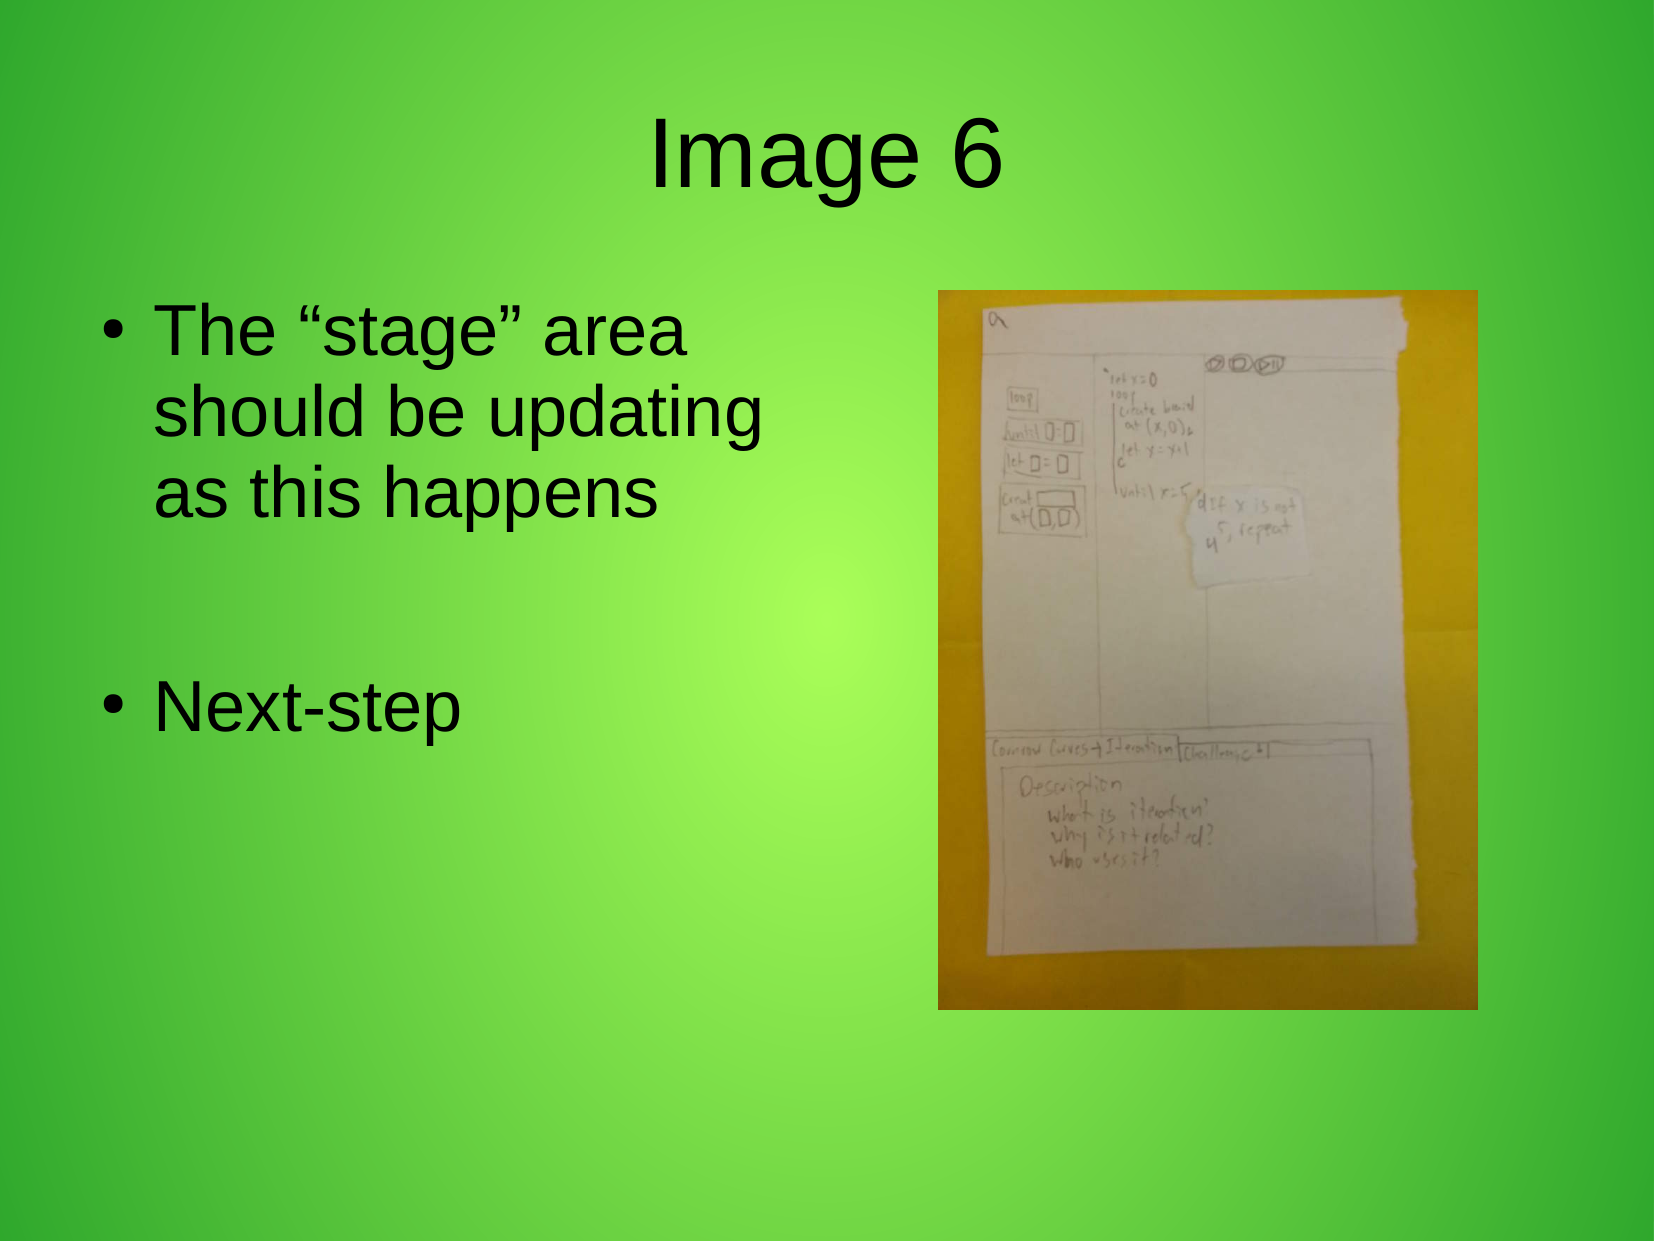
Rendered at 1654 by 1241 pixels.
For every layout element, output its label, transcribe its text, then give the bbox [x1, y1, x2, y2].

picture [938, 290, 1478, 1010]
list The “stage” area should be updating as this happens [82, 290, 809, 634]
title Image 6 [82, 49, 1571, 257]
list Next-step [82, 665, 809, 1009]
